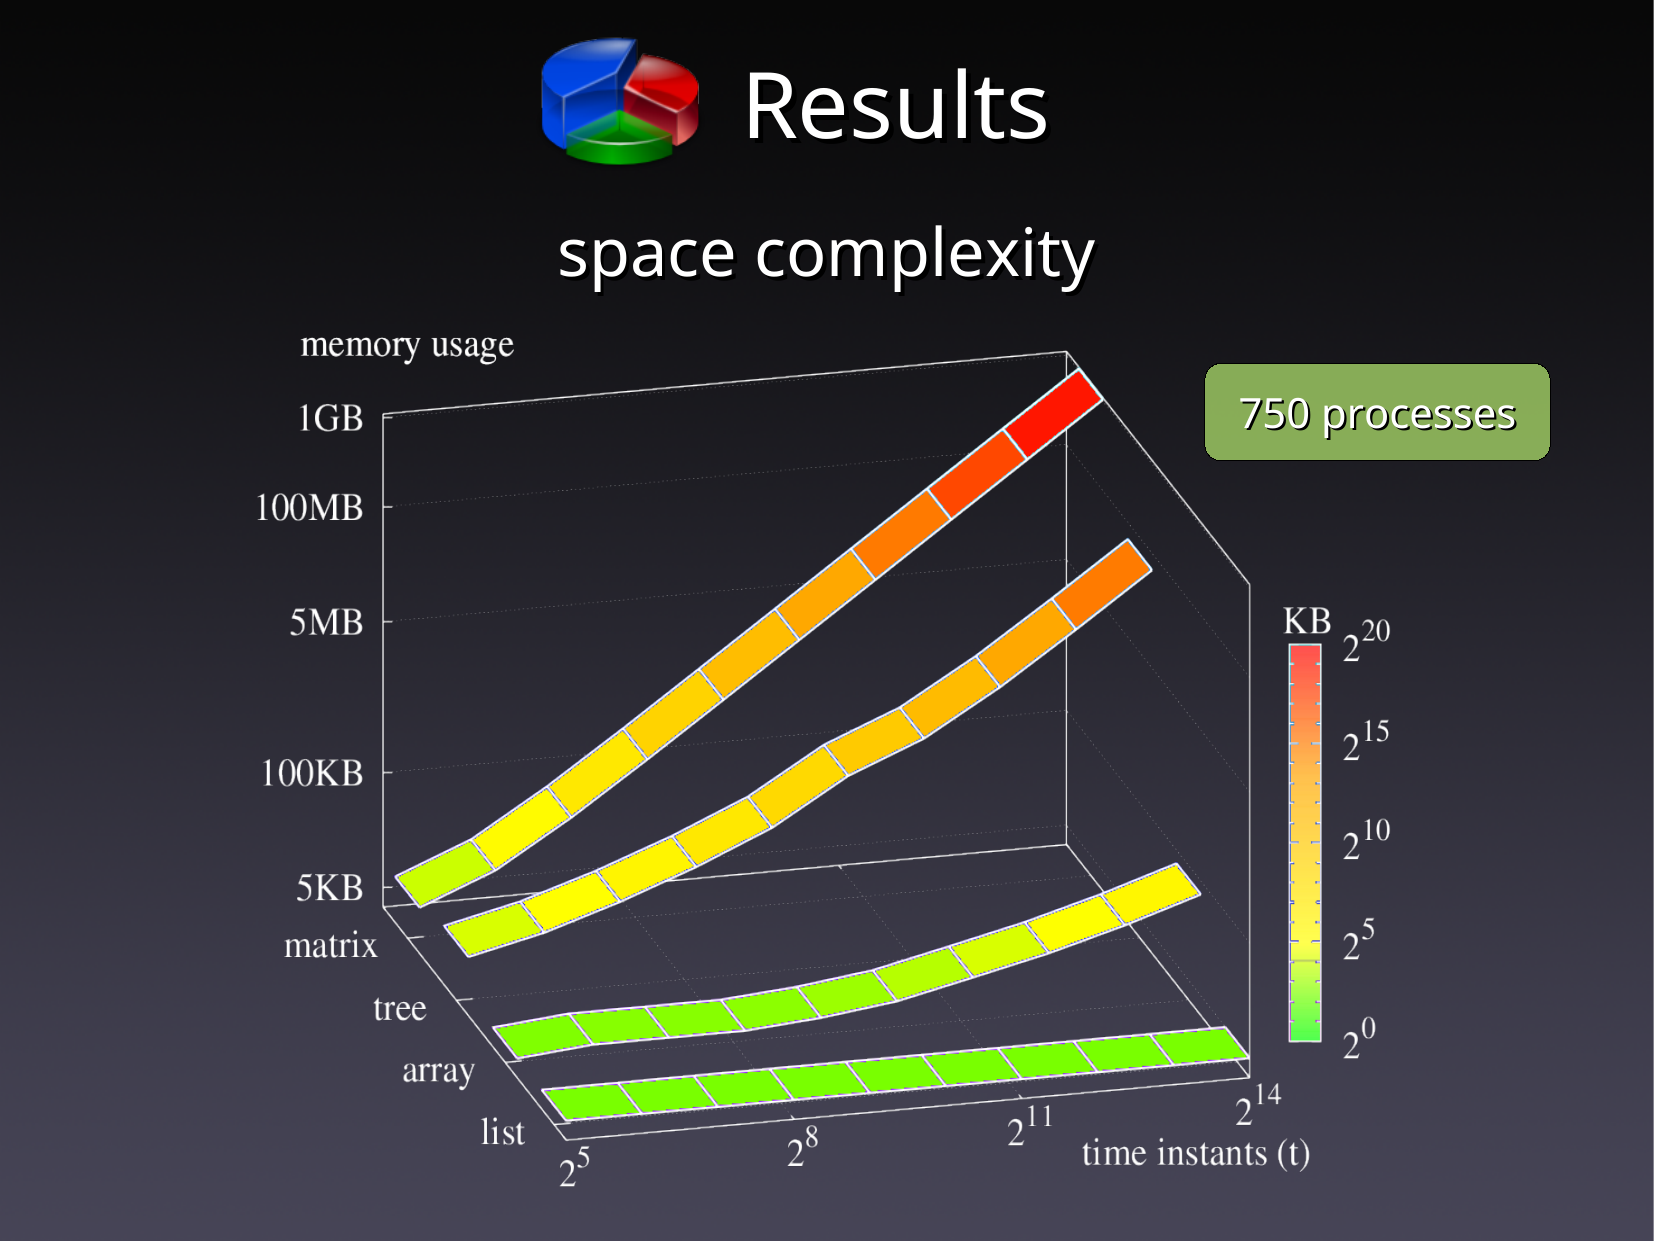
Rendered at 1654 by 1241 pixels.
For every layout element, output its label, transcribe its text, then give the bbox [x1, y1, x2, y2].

text_box 750 processes [1204, 363, 1551, 461]
picture [0, 0, 1654, 1241]
title Results [0, 0, 1651, 208]
picture [531, 17, 710, 187]
title space complexity [151, 147, 1502, 355]
